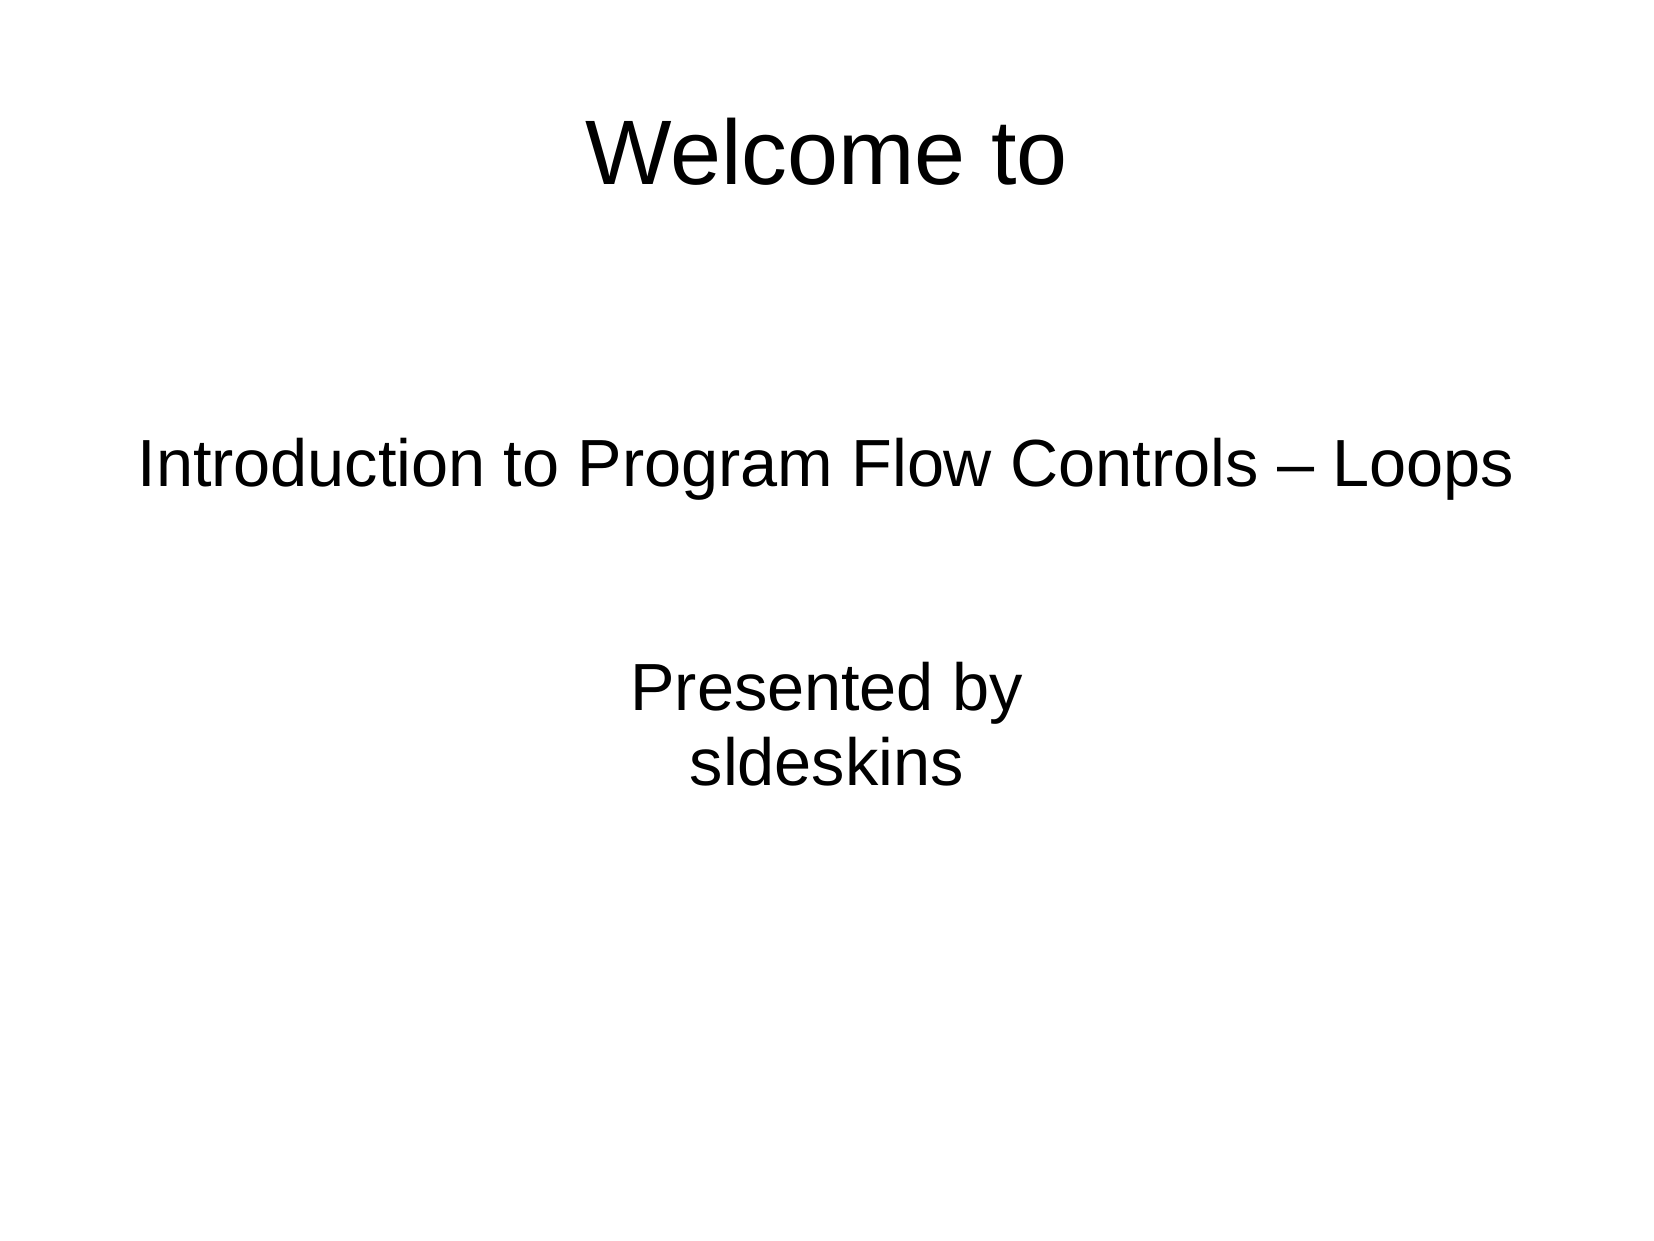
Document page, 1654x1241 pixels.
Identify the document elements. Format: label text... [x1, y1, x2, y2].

title Welcome to [82, 49, 1571, 257]
subtitle Introduction to Program Flow Controls – Loops Presented by sldeskins [82, 290, 1571, 1010]
